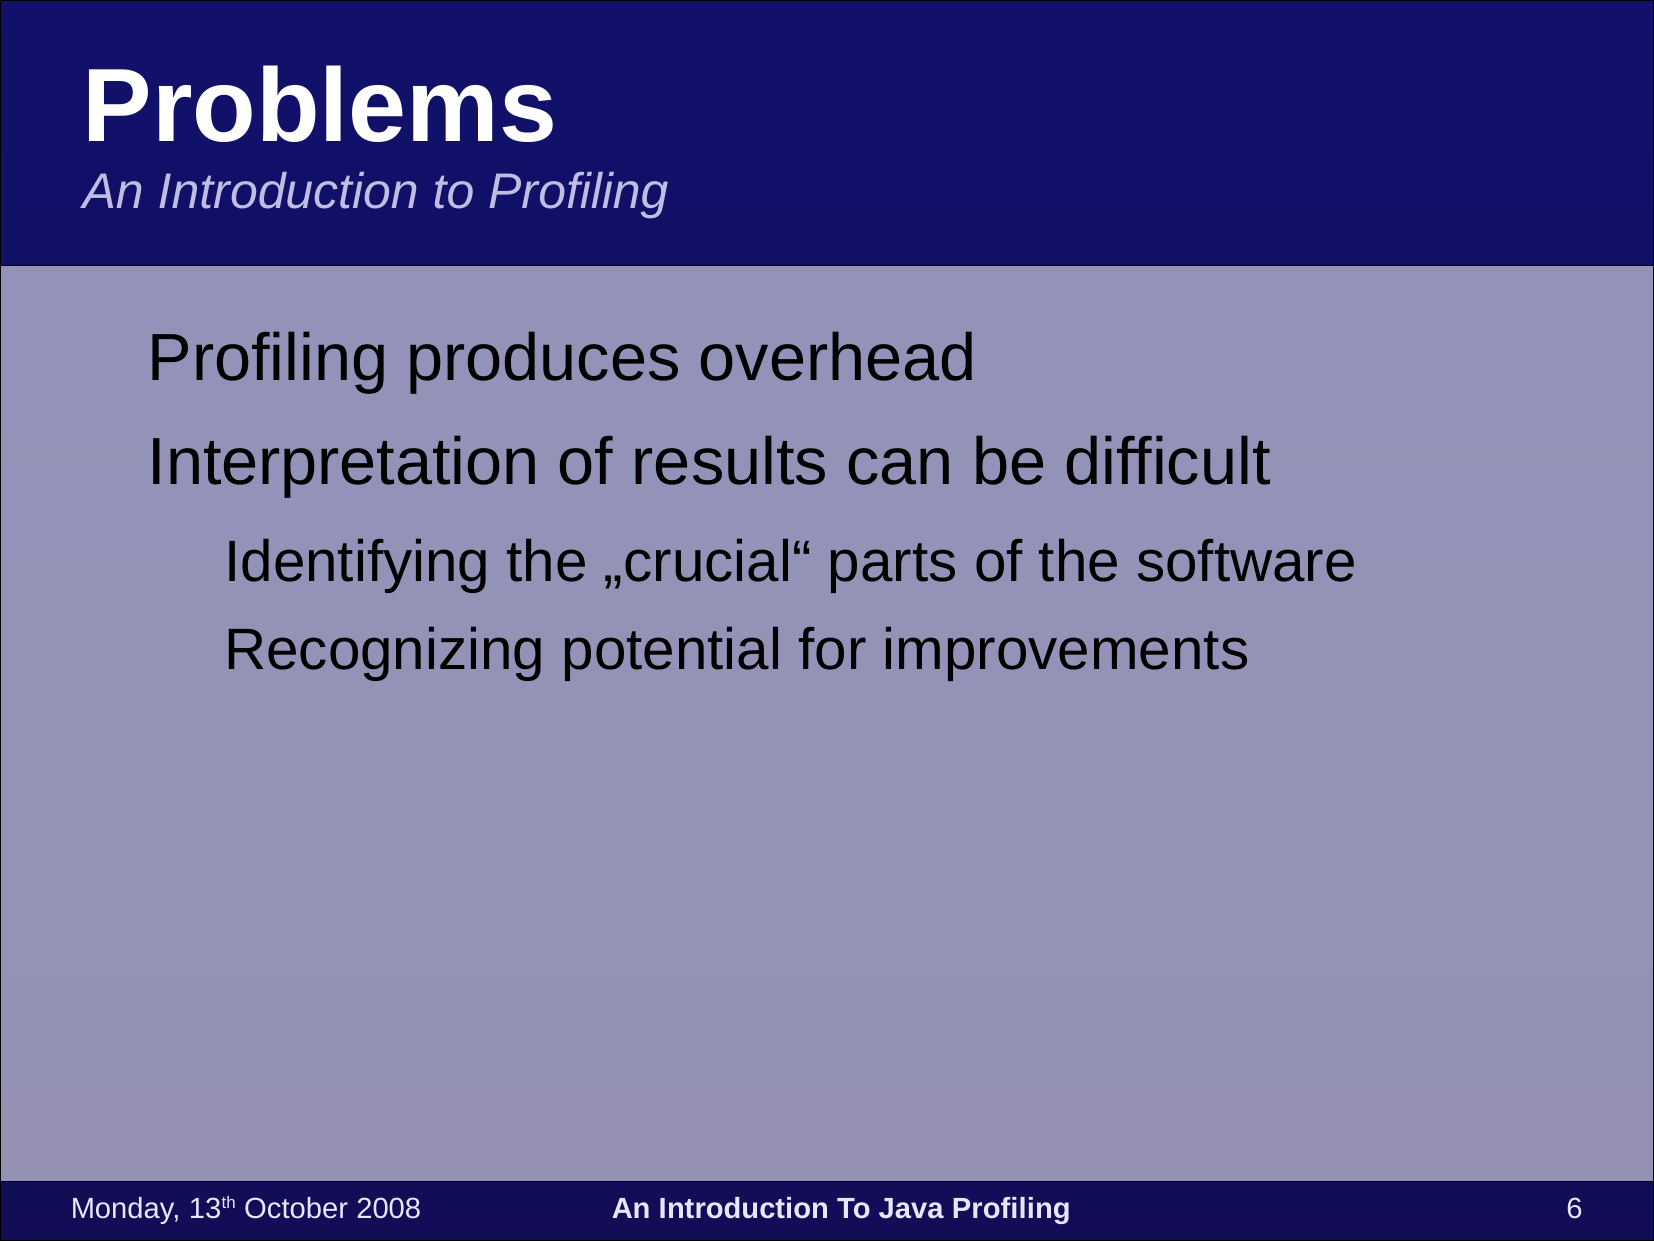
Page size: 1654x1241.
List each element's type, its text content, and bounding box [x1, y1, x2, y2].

list Profiling produces overhead Interpretation of results can be difficult Identifying the „crucial“ parts of the software Recognizing potential for improvements [129, 319, 1619, 1139]
title Problems An Introduction to Profiling [82, 0, 1571, 266]
